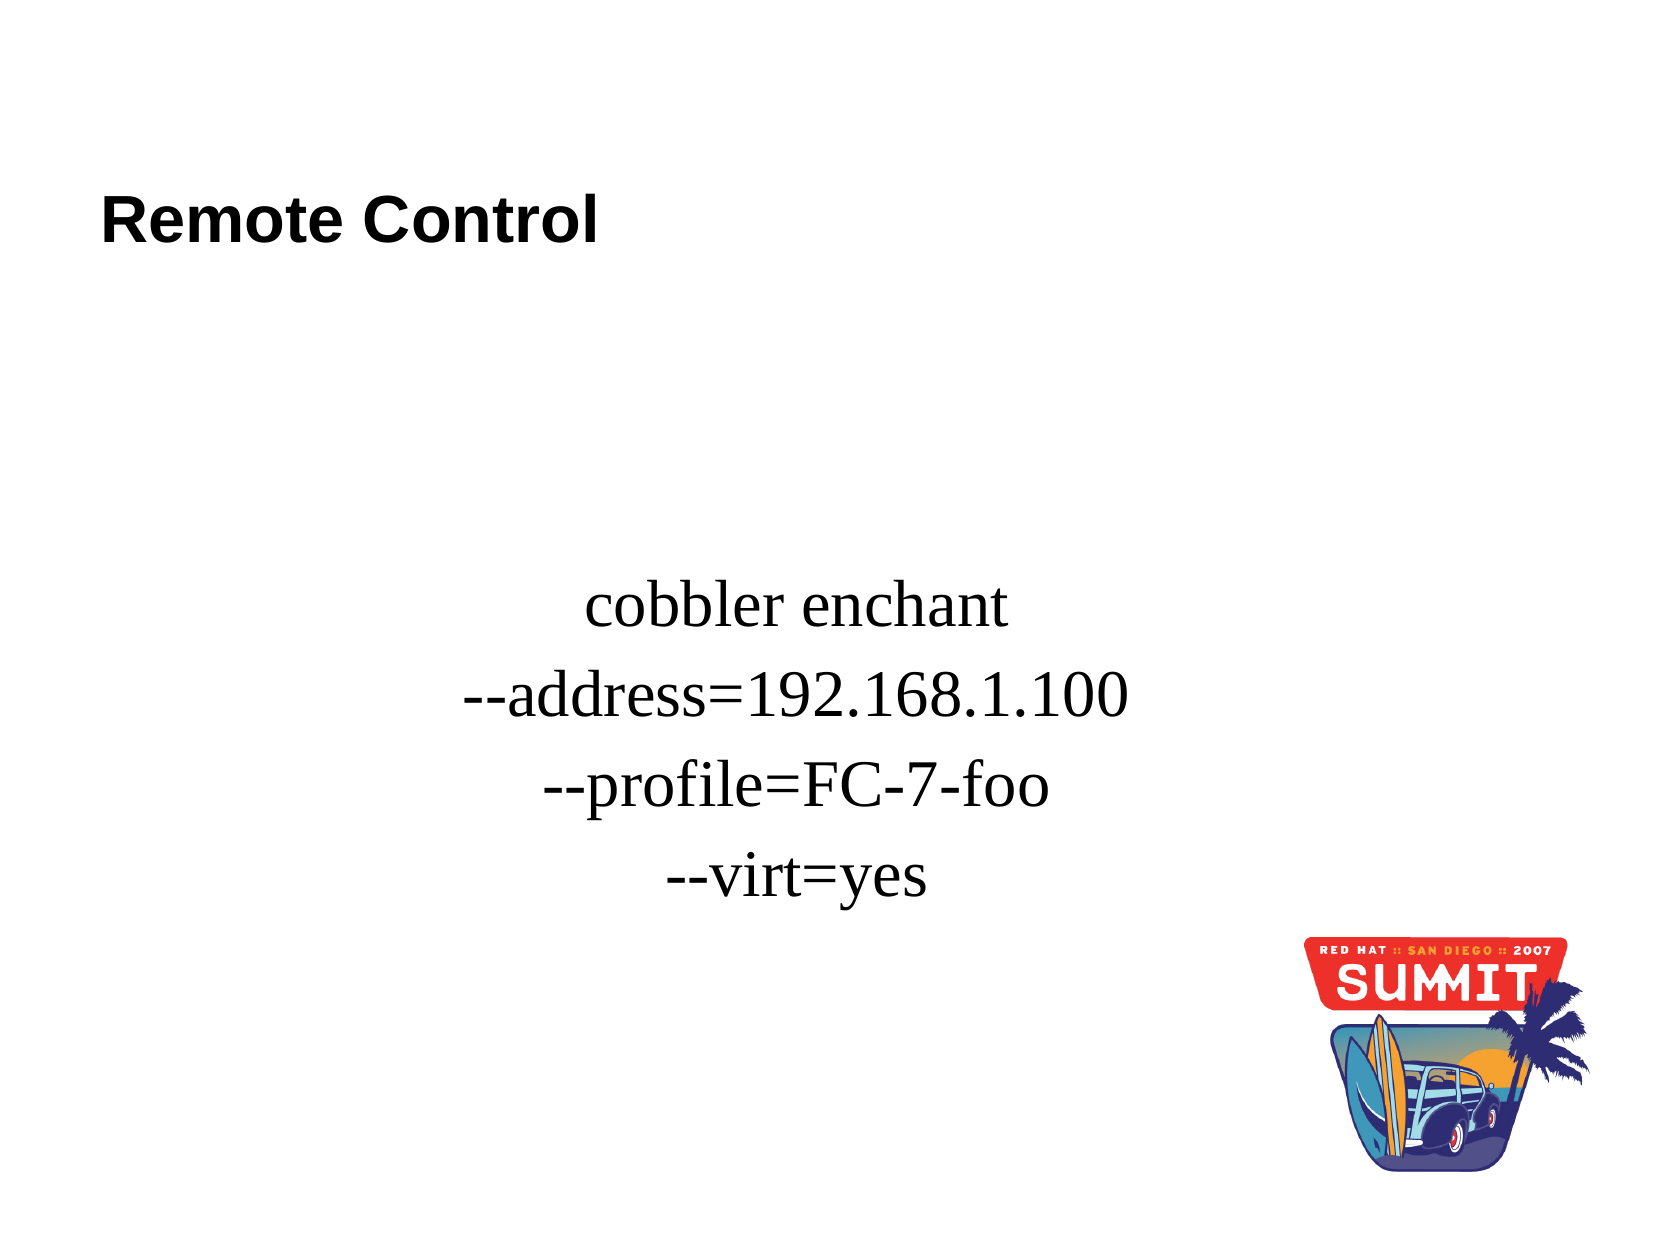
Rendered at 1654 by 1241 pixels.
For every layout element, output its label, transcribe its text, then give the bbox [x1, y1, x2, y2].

picture [1500, 937, 1590, 1172]
title Remote Control [100, 164, 1506, 275]
subtitle cobbler enchant --address=192.168.1.100 --profile=FC-7-foo --virt=yes [94, 304, 1500, 1174]
